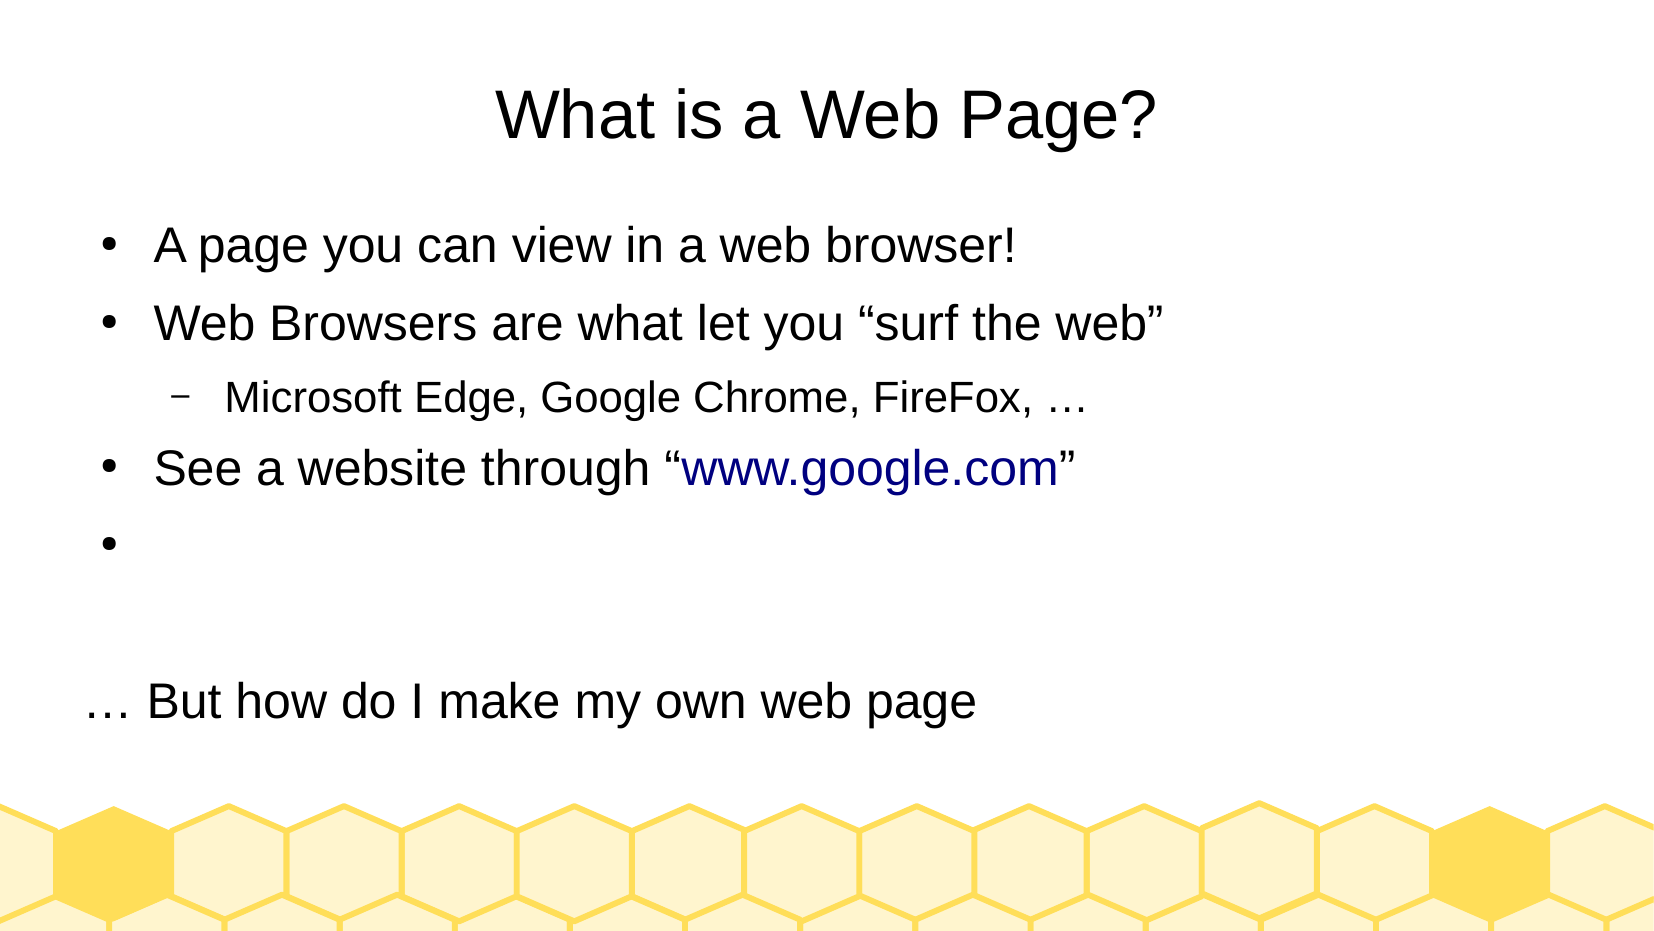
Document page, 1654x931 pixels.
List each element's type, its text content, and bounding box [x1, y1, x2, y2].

title What is a Web Page? [82, 37, 1571, 193]
list A page you can view in a web browser! Web Browsers are what let you “surf the web” Microsoft Edge, Google Chrome, FireFox, … See a website through “www.google.com” … But how do I make my own web page [82, 217, 1571, 758]
